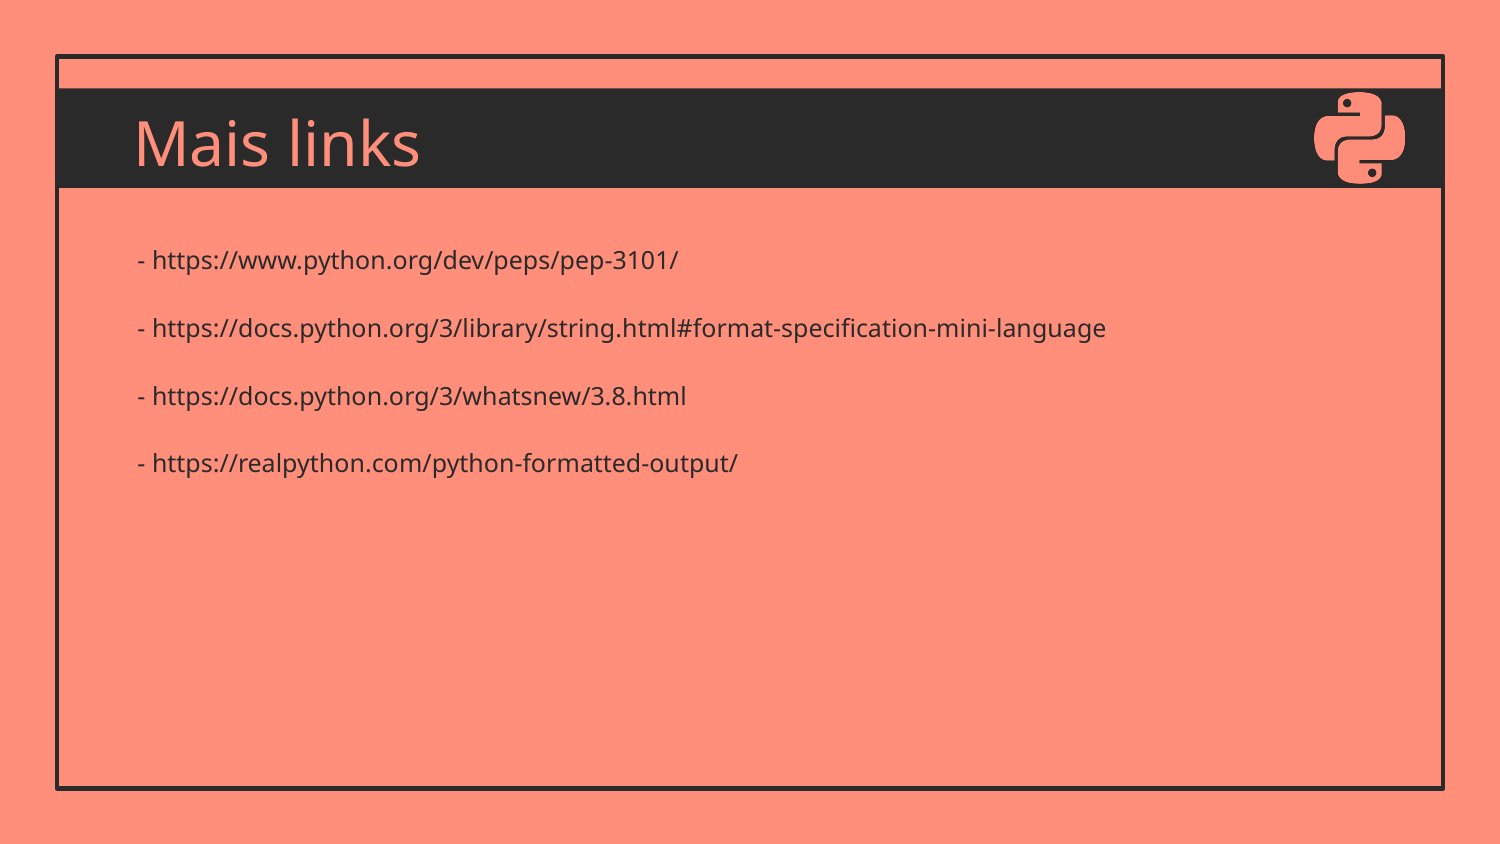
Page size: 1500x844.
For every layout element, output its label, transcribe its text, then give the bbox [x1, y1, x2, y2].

title Mais links [118, 88, 1142, 188]
list - https://www.python.org/dev/peps/pep-3101/ - https://docs.python.org/3/library/string.html#format-specification-mini-language - https://docs.python.org/3/whatsnew/3.8.html - https://realpython.com/python-formatted-output/ [122, 225, 1378, 747]
picture [1314, 92, 1405, 184]
